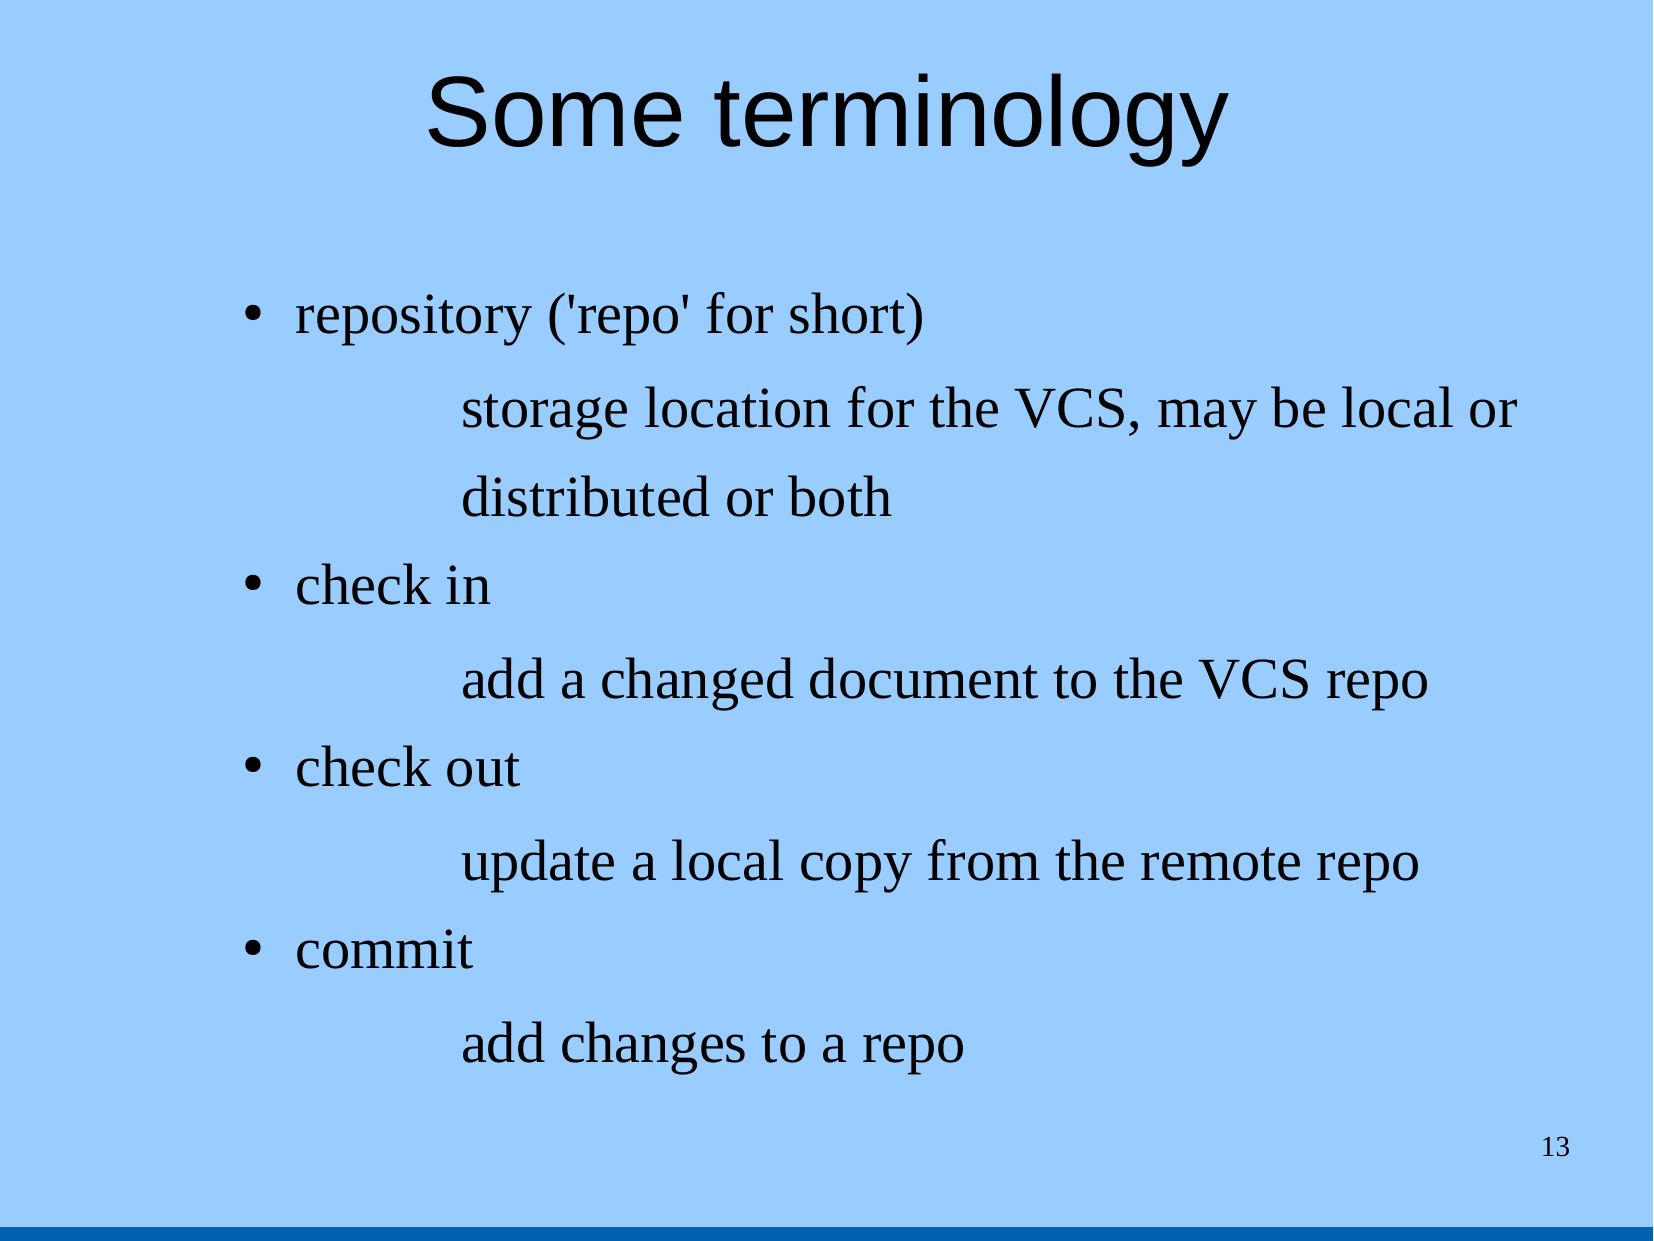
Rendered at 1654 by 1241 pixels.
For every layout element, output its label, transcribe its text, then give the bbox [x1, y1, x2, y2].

list repository ('repo' for short) storage location for the VCS, may be local or distributed or both check in add a changed document to the VCS repo check out update a local copy from the remote repo commit add changes to a repo [225, 281, 1538, 1130]
title Some terminology [121, 8, 1533, 216]
